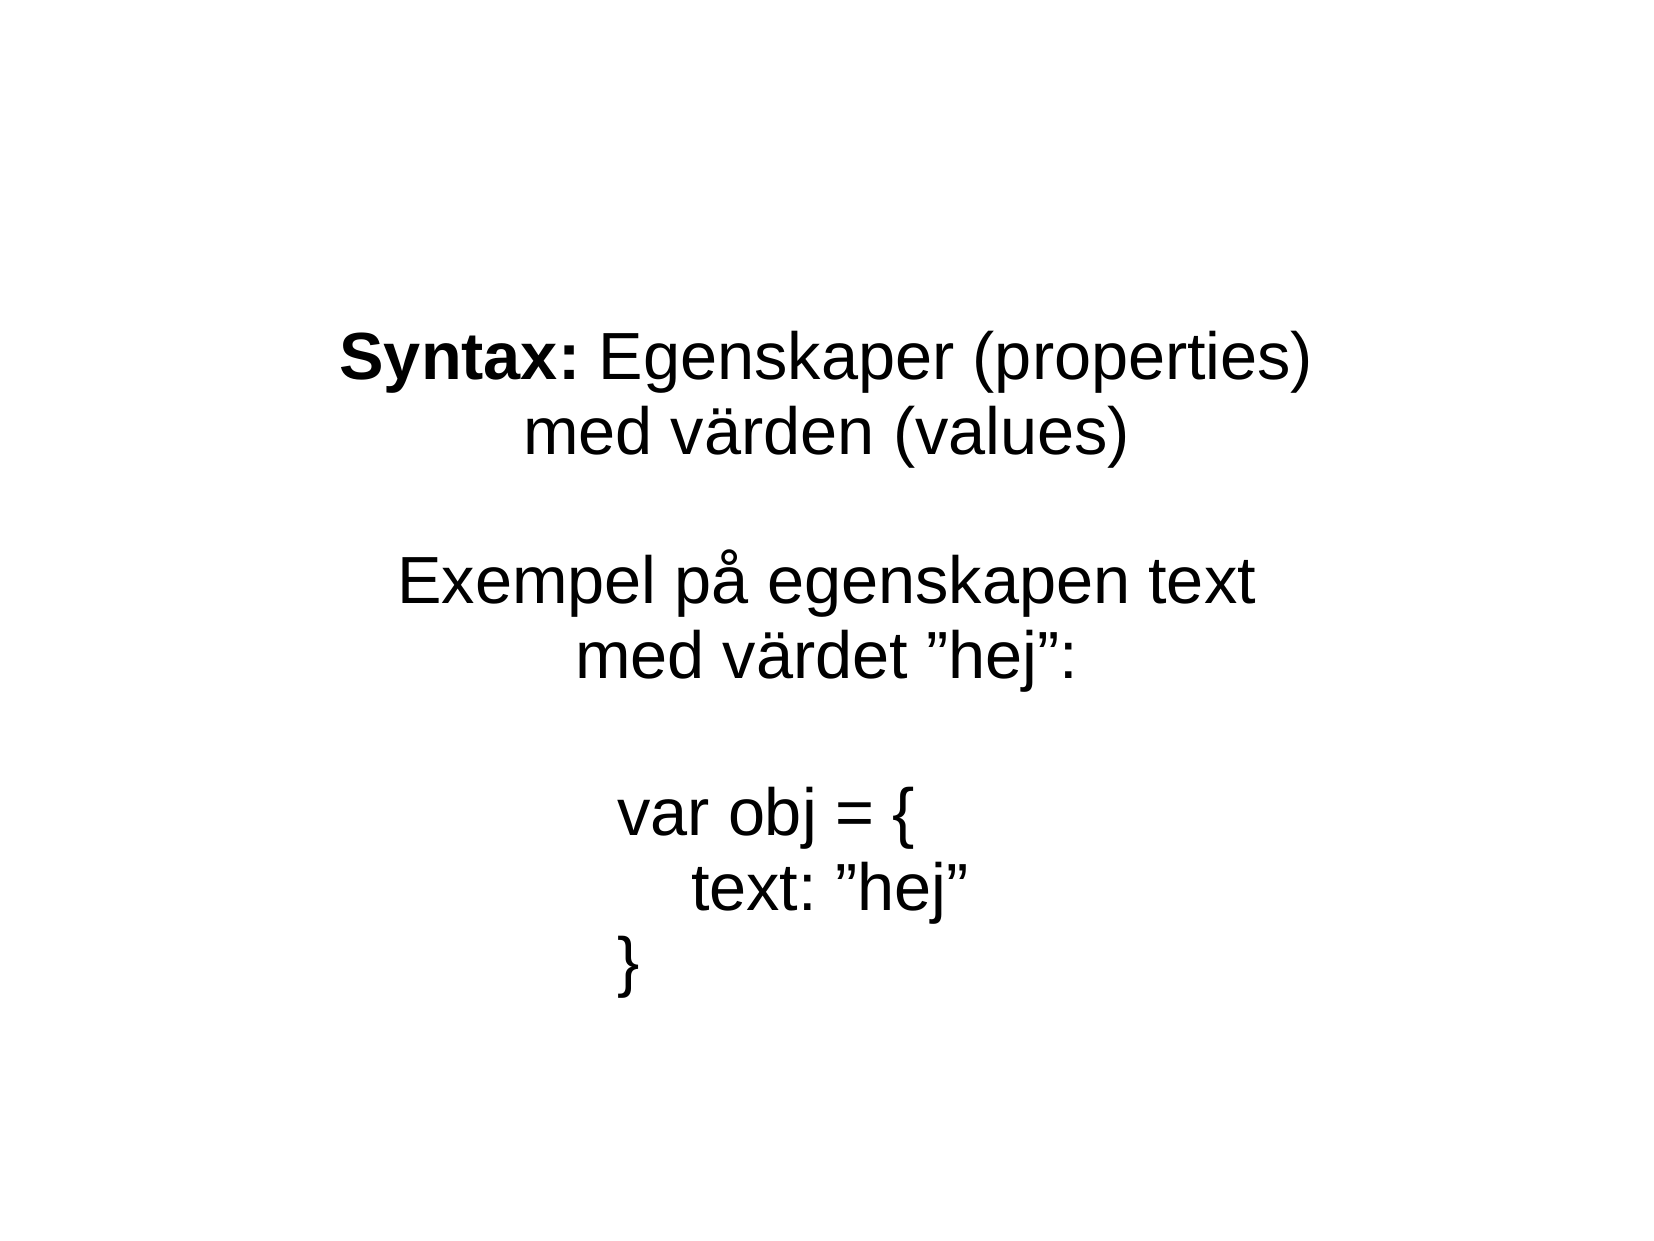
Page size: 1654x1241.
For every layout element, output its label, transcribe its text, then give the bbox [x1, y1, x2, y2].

text_box var obj = { text: ”hej” } [602, 767, 1052, 1007]
subtitle Syntax: Egenskaper (properties) med värden (values) Exempel på egenskapen text med värdet ”hej”: [330, 318, 1323, 1067]
